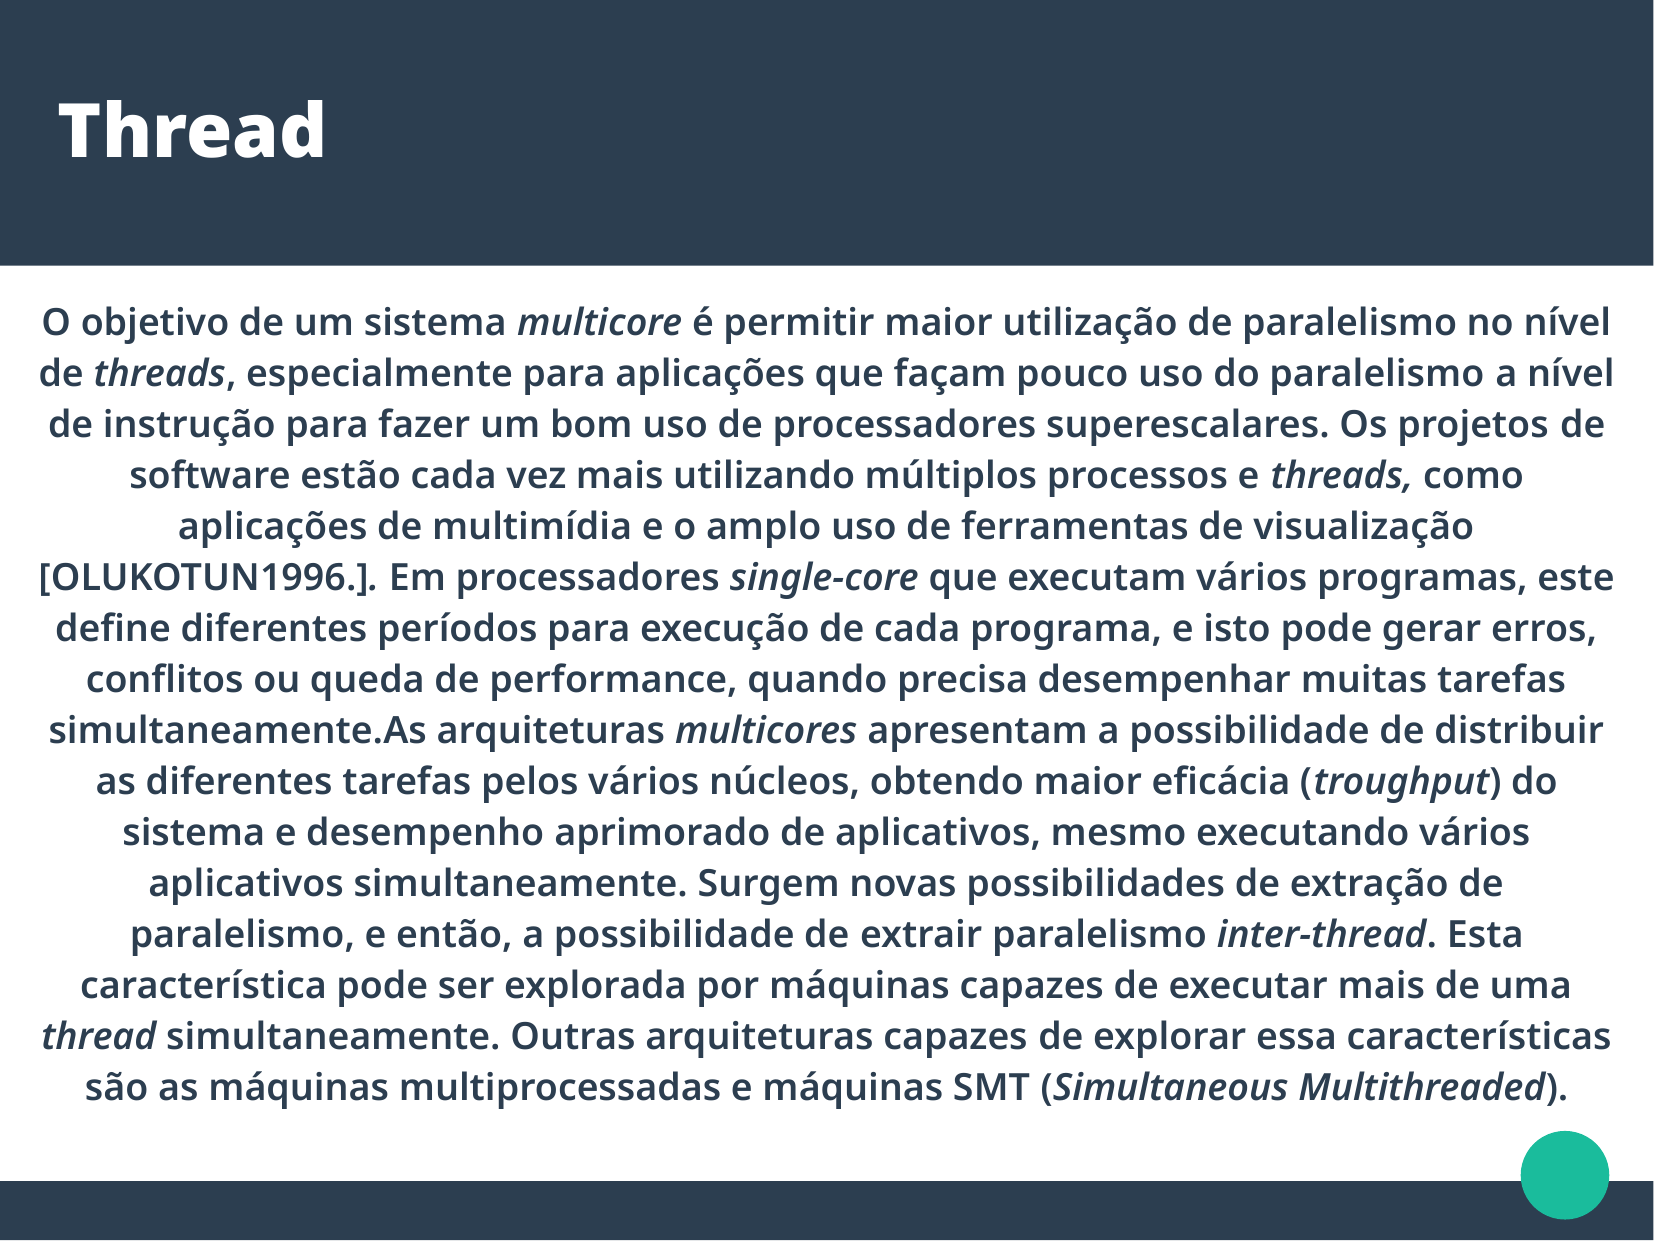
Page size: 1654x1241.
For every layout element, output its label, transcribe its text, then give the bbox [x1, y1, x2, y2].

title Thread [57, 49, 1594, 207]
list O objetivo de um sistema multicore é permitir maior utilização de paralelismo no nível de threads, especialmente para aplicações que façam pouco uso do paralelismo a nível de instrução para fazer um bom uso de processadores superescalares. Os projetos de software estão cada vez mais utilizando múltiplos processos e threads, como aplicações de multimídia e o amplo uso de ferramentas de visualização [OLUKOTUN1996.]. Em processadores single-core que executam vários programas, este define diferentes períodos para execução de cada programa, e isto pode gerar erros, conflitos ou queda de performance, quando precisa desempenhar muitas tarefas simultaneamente.As arquiteturas multicores apresentam a possibilidade de distribuir as diferentes tarefas pelos vários núcleos, obtendo maior eficácia (troughput) do sistema e desempenho aprimorado de aplicativos, mesmo executando vários aplicativos simultaneamente. Surgem novas possibilidades de extração de paralelismo, e então, a possibilidade de extrair paralelismo inter-thread. Esta característica pode ser explorada por máquinas capazes de executar mais de uma thread simultaneamente. Outras arquiteturas capazes de explorar essa características são as máquinas multiprocessadas e máquinas SMT (Simultaneous Multithreaded). [35, 295, 1619, 1158]
